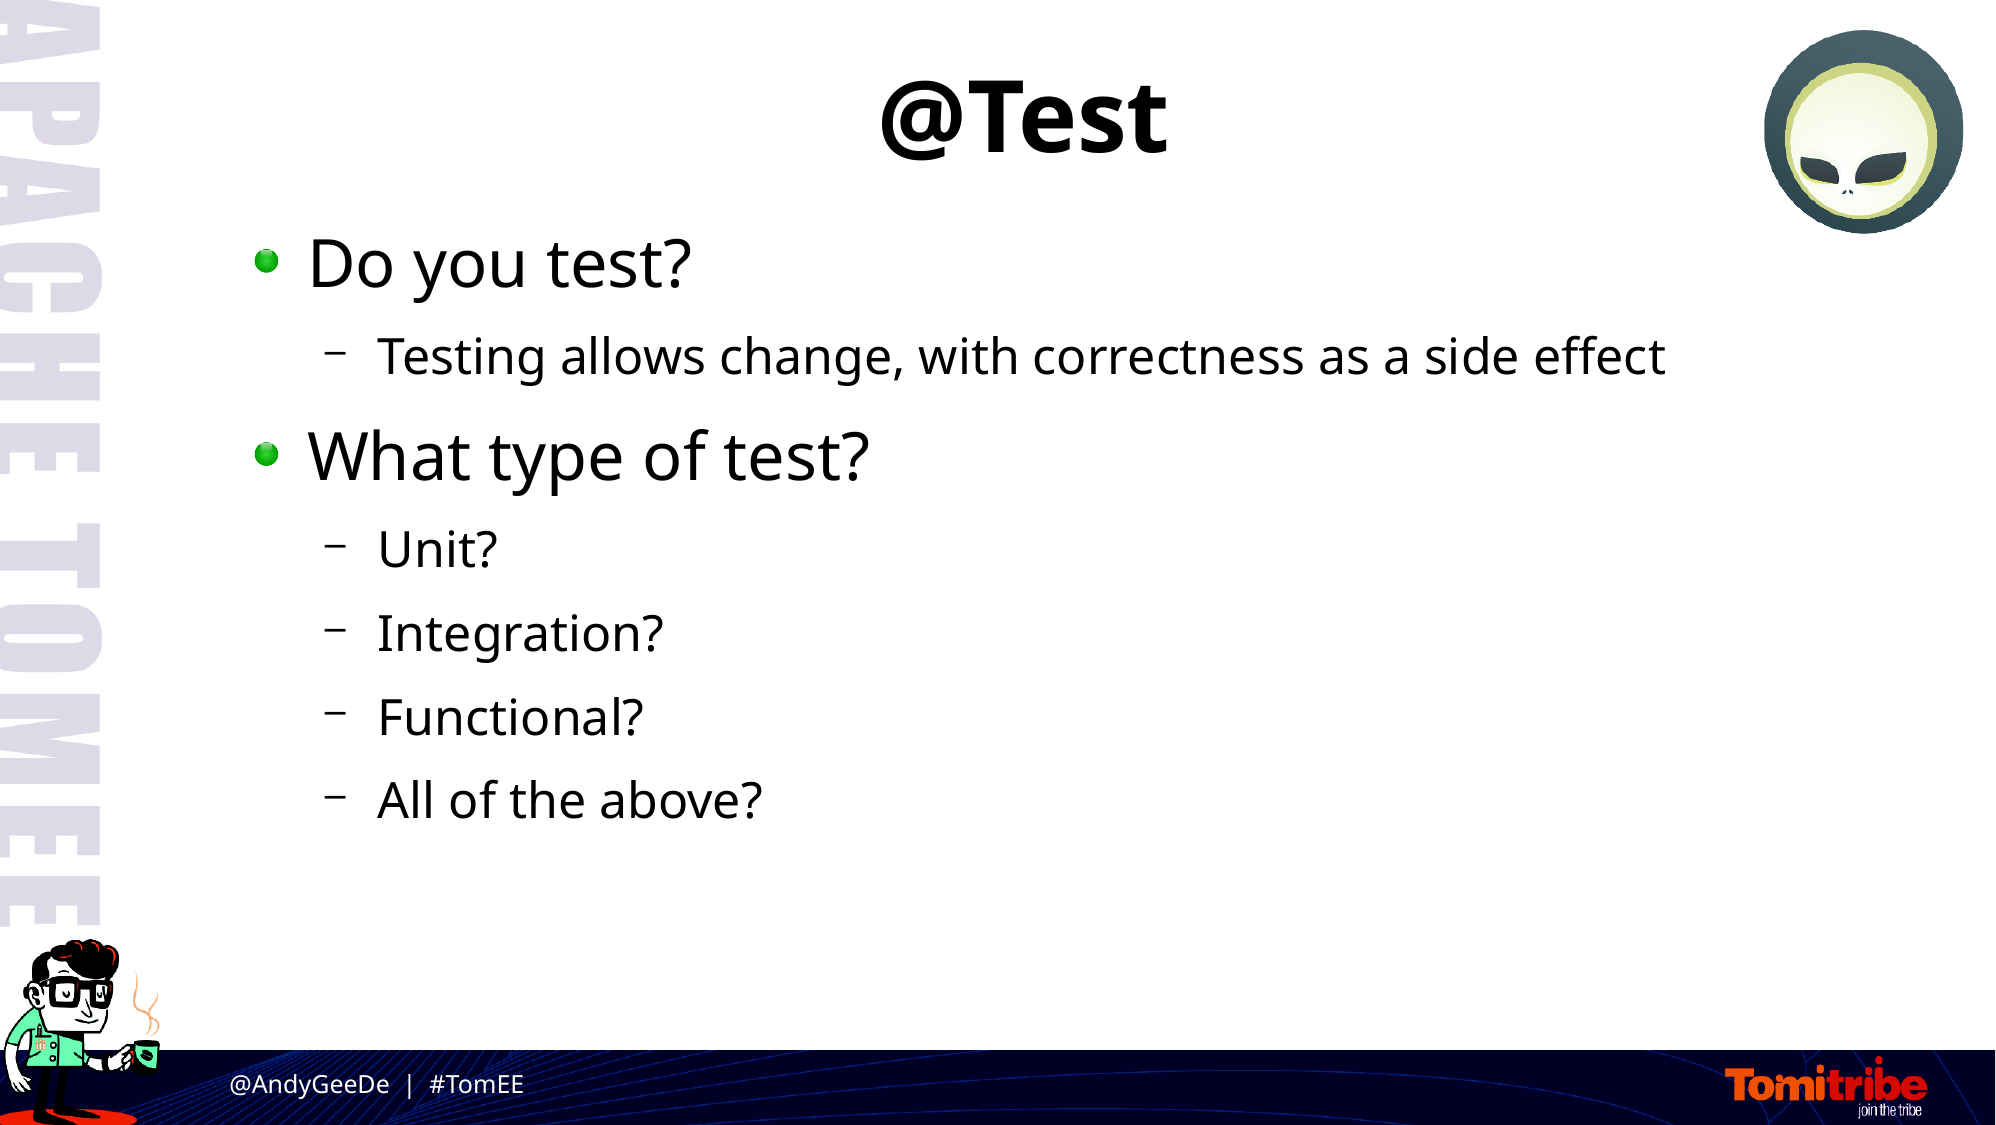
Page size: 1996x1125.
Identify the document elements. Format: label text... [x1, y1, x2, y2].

title @Test [153, 45, 1742, 189]
list Do you test? Testing allows change, with correctness as a side effect What type of test? Unit? Integration? Functional? All of the above? [236, 220, 1855, 954]
picture [0, 0, 1996, 1125]
text_box @AndyGeeDe | #TomEE [214, 1060, 879, 1106]
